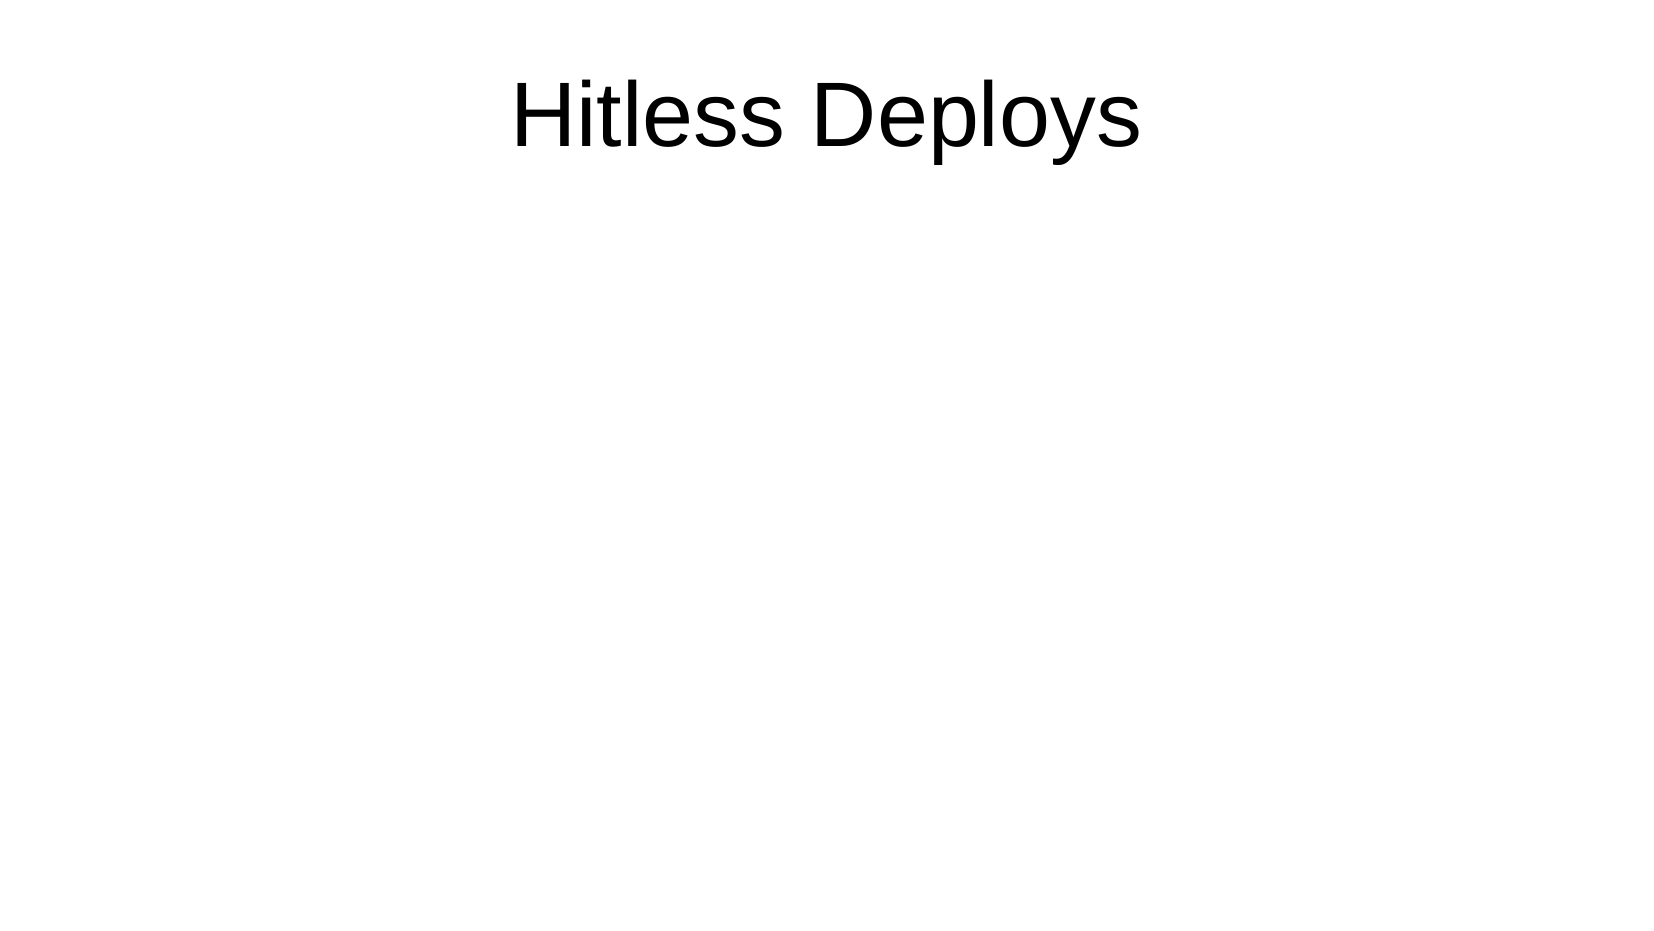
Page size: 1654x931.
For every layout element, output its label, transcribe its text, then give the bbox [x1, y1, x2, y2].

title Hitless Deploys [82, 37, 1571, 193]
